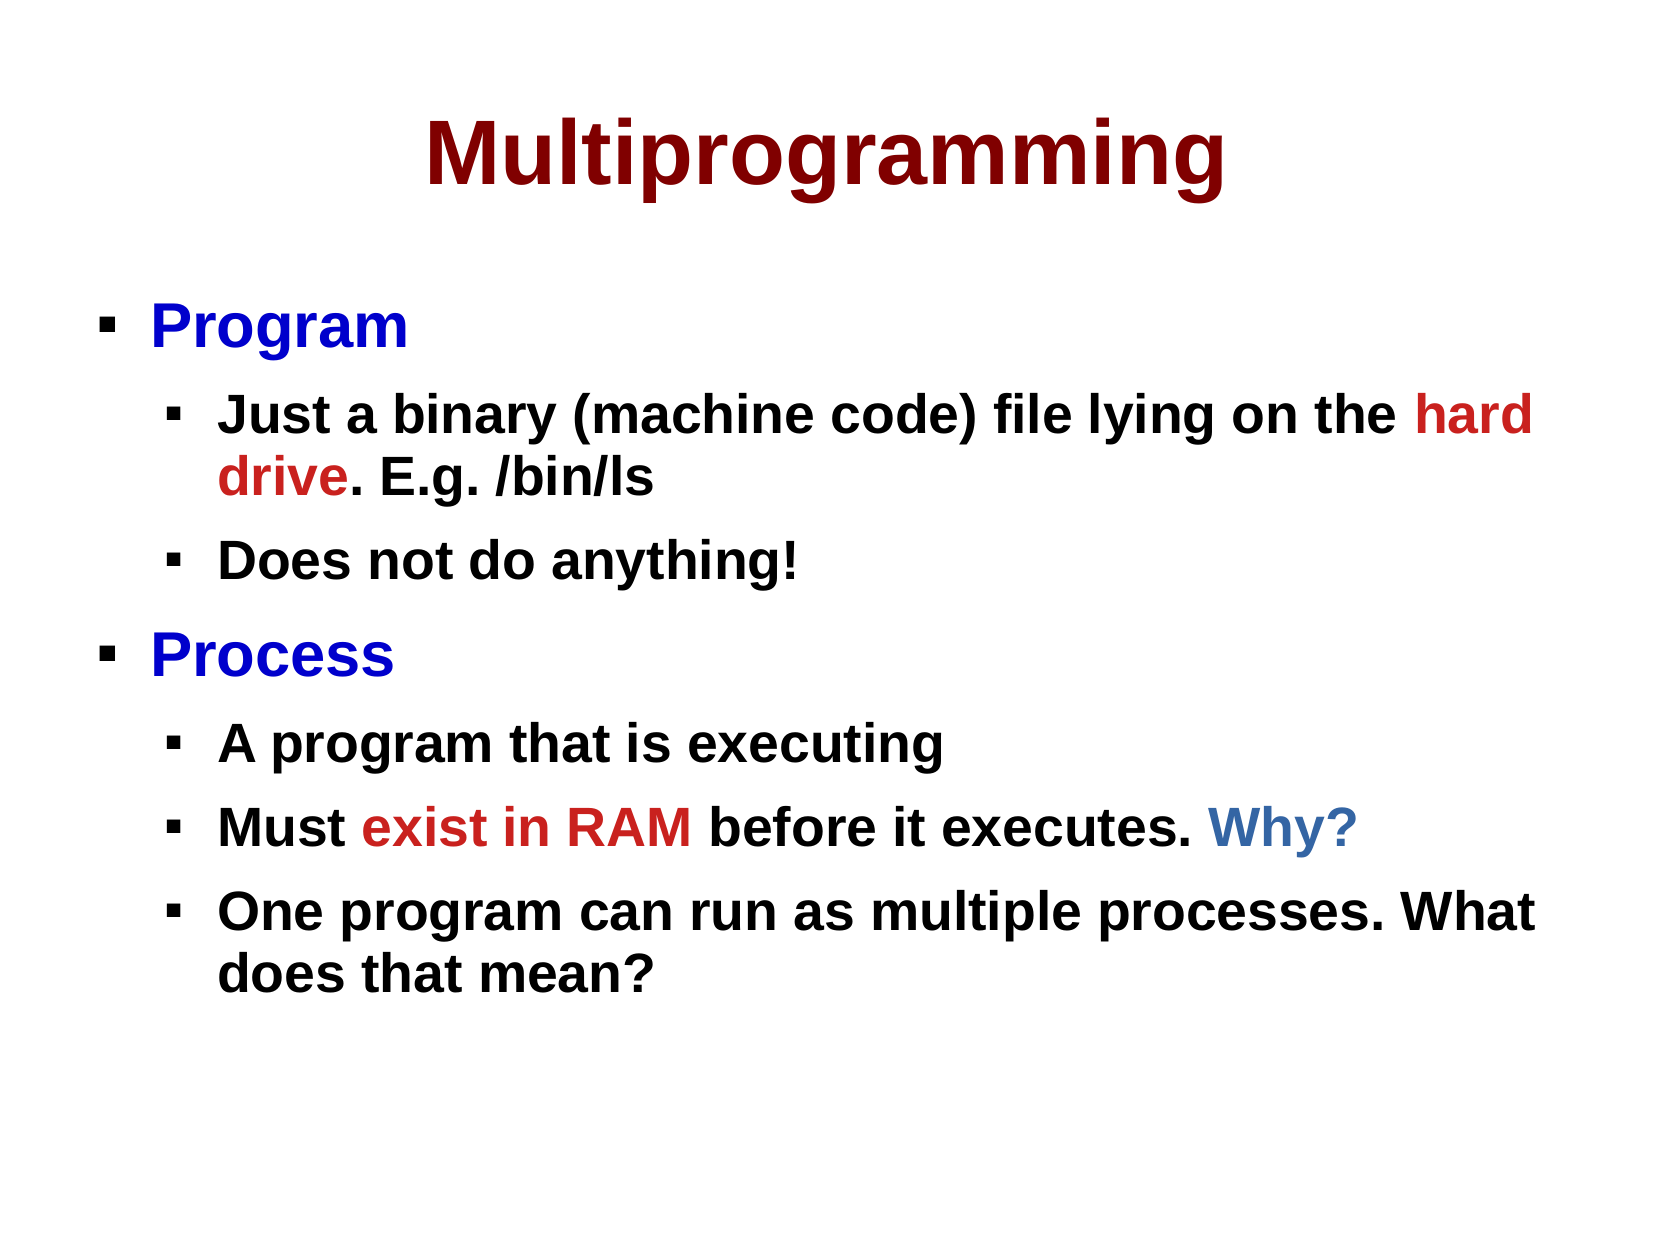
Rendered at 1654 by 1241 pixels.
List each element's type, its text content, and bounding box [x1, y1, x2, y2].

title Multiprogramming [82, 49, 1571, 257]
list Program Just a binary (machine code) file lying on the hard drive. E.g. /bin/ls Does not do anything! Process A program that is executing Must exist in RAM before it executes. Why? One program can run as multiple processes. What does that mean? [82, 290, 1571, 1010]
